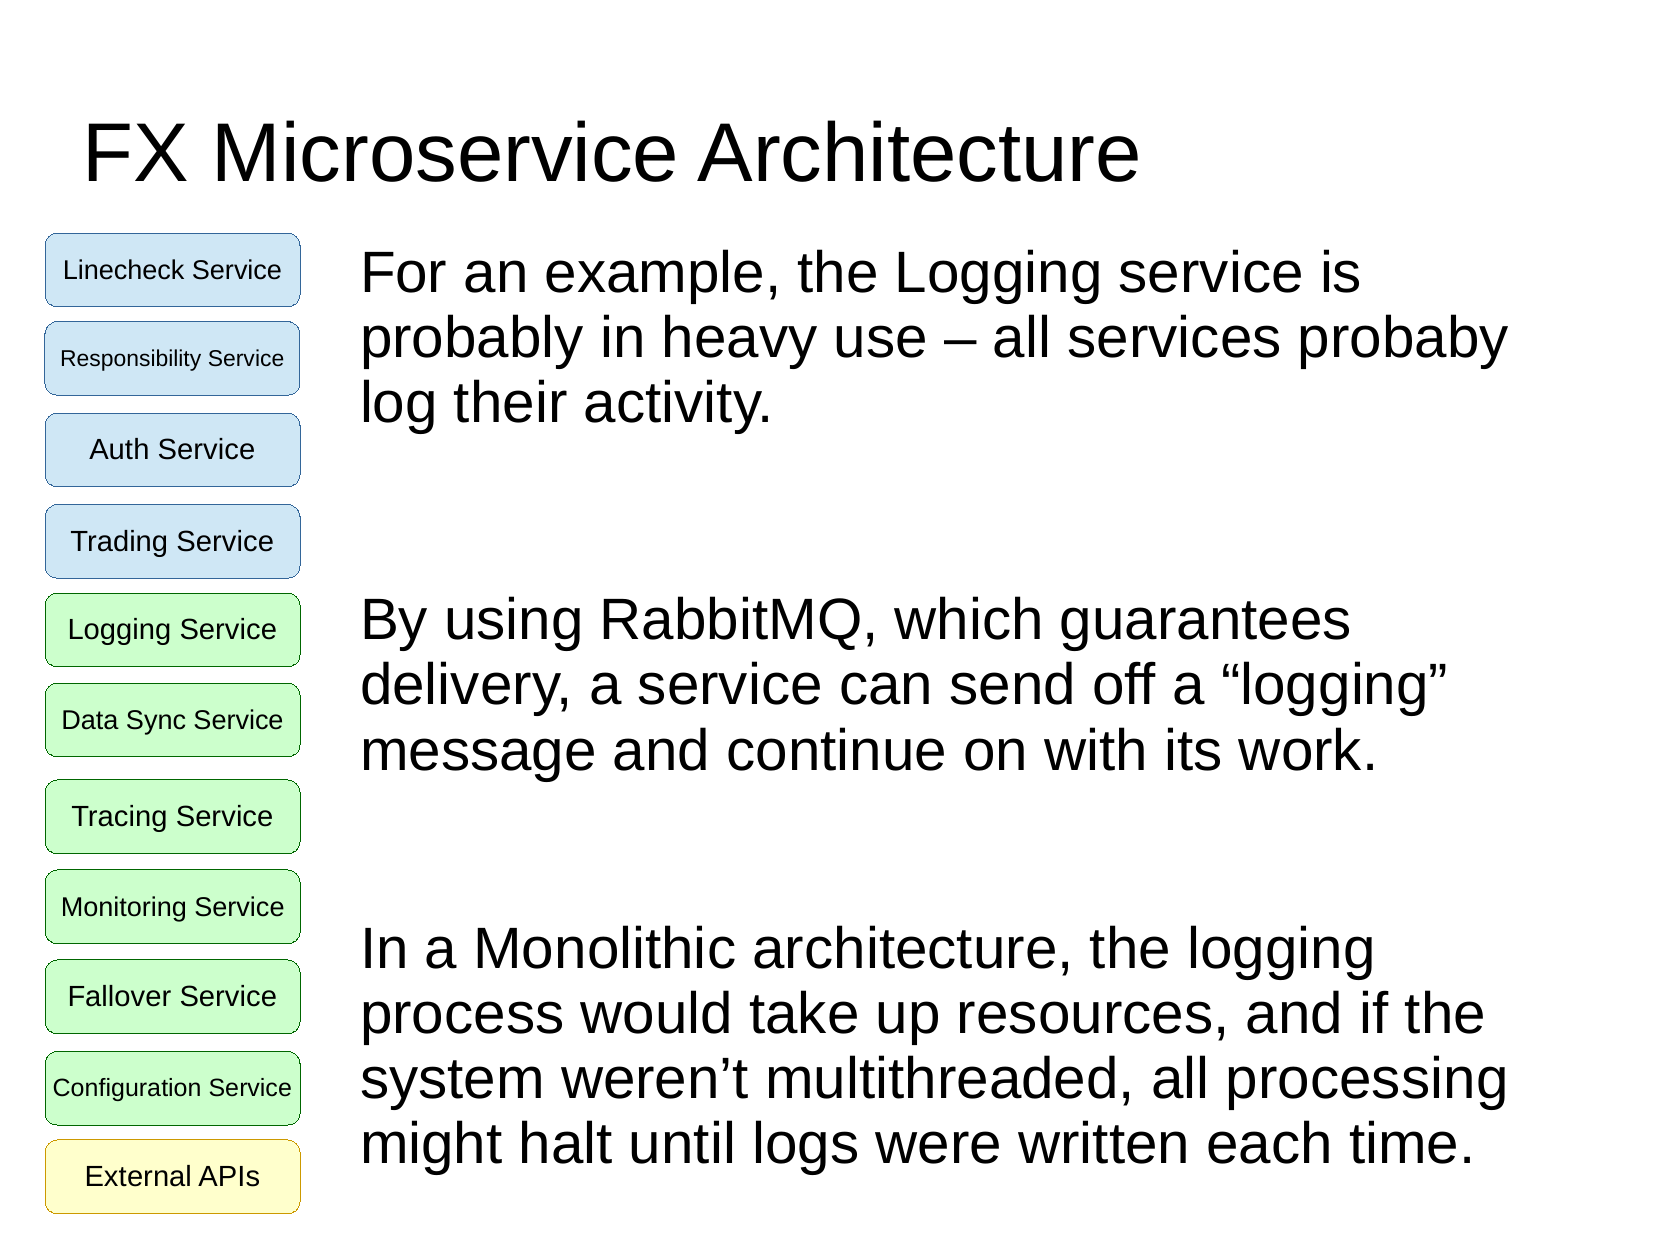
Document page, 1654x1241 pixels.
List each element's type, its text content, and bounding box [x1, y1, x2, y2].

text_box Auth Service [45, 413, 301, 487]
text_box Data Sync Service [45, 683, 301, 757]
text_box Configuration Service [45, 1051, 301, 1126]
text_box External APIs [45, 1139, 301, 1214]
text_box Logging Service [45, 593, 301, 667]
text_box Trading Service [45, 504, 301, 579]
text_box Fallover Service [45, 959, 301, 1034]
text_box Linecheck Service [45, 233, 301, 307]
text_box Responsibility Service [44, 321, 300, 396]
title FX Microservice Architecture [82, 49, 1171, 257]
list For an example, the Logging service is probably in heavy use – all services probaby log their activity. By using RabbitMQ, which guarantees delivery, a service can send off a “logging” message and continue on with its work. In a Monolithic architecture, the logging process would take up resources, and if the system weren’t multithreaded, all processing might halt until logs were written each time. [360, 240, 1576, 1171]
text_box Monitoring Service [45, 869, 301, 944]
text_box Tracing Service [45, 779, 301, 854]
